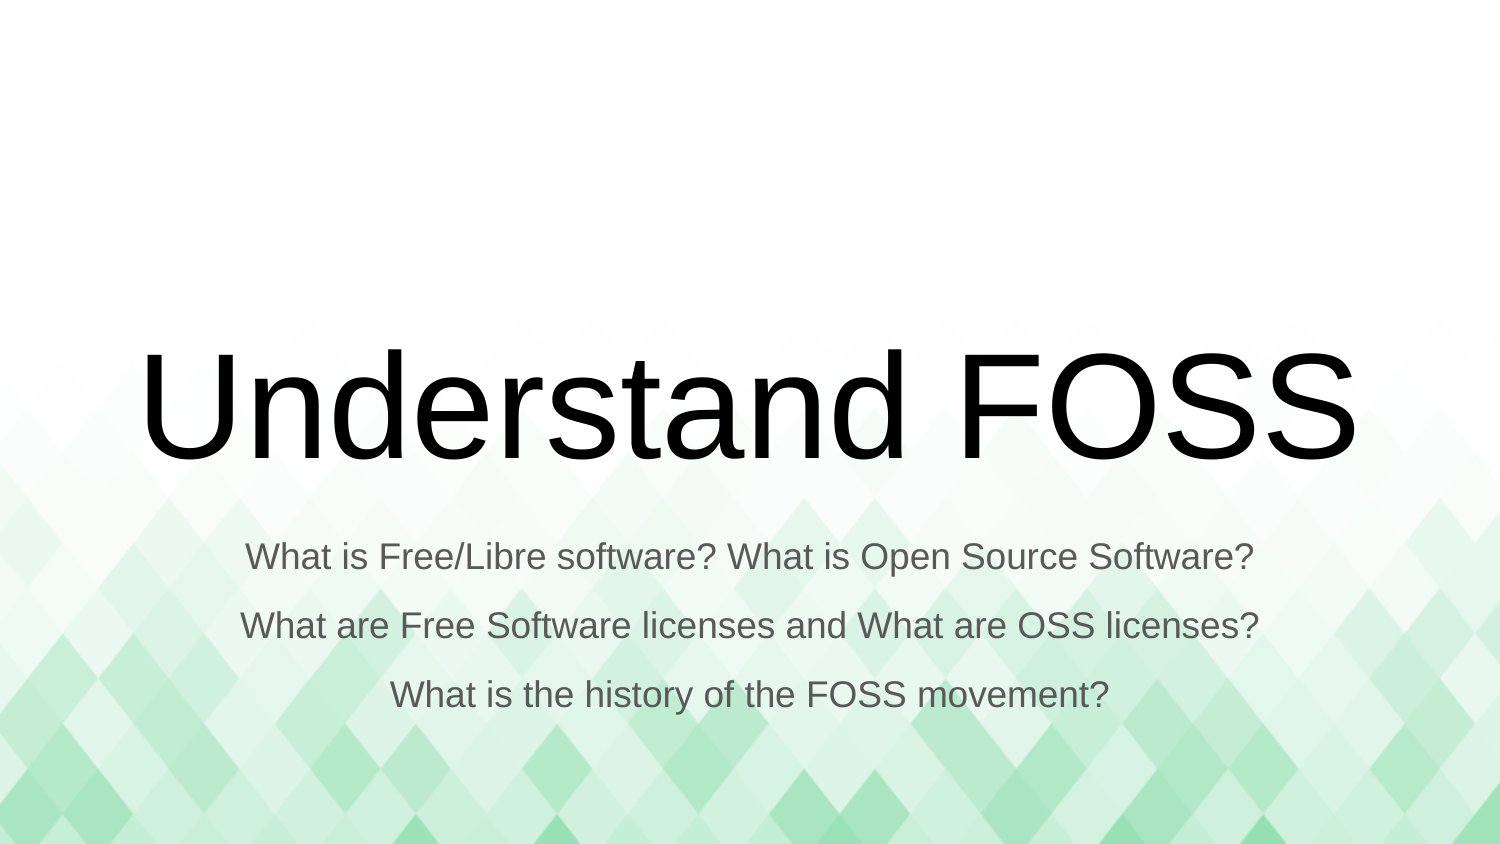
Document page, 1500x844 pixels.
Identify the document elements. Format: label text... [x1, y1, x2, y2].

title Understand FOSS [51, 181, 1449, 504]
picture [0, 0, 1500, 844]
list What is Free/Libre software? What is Open Source Software? What are Free Software licenses and What are OSS licenses? What is the history of the FOSS movement? [51, 517, 1449, 731]
